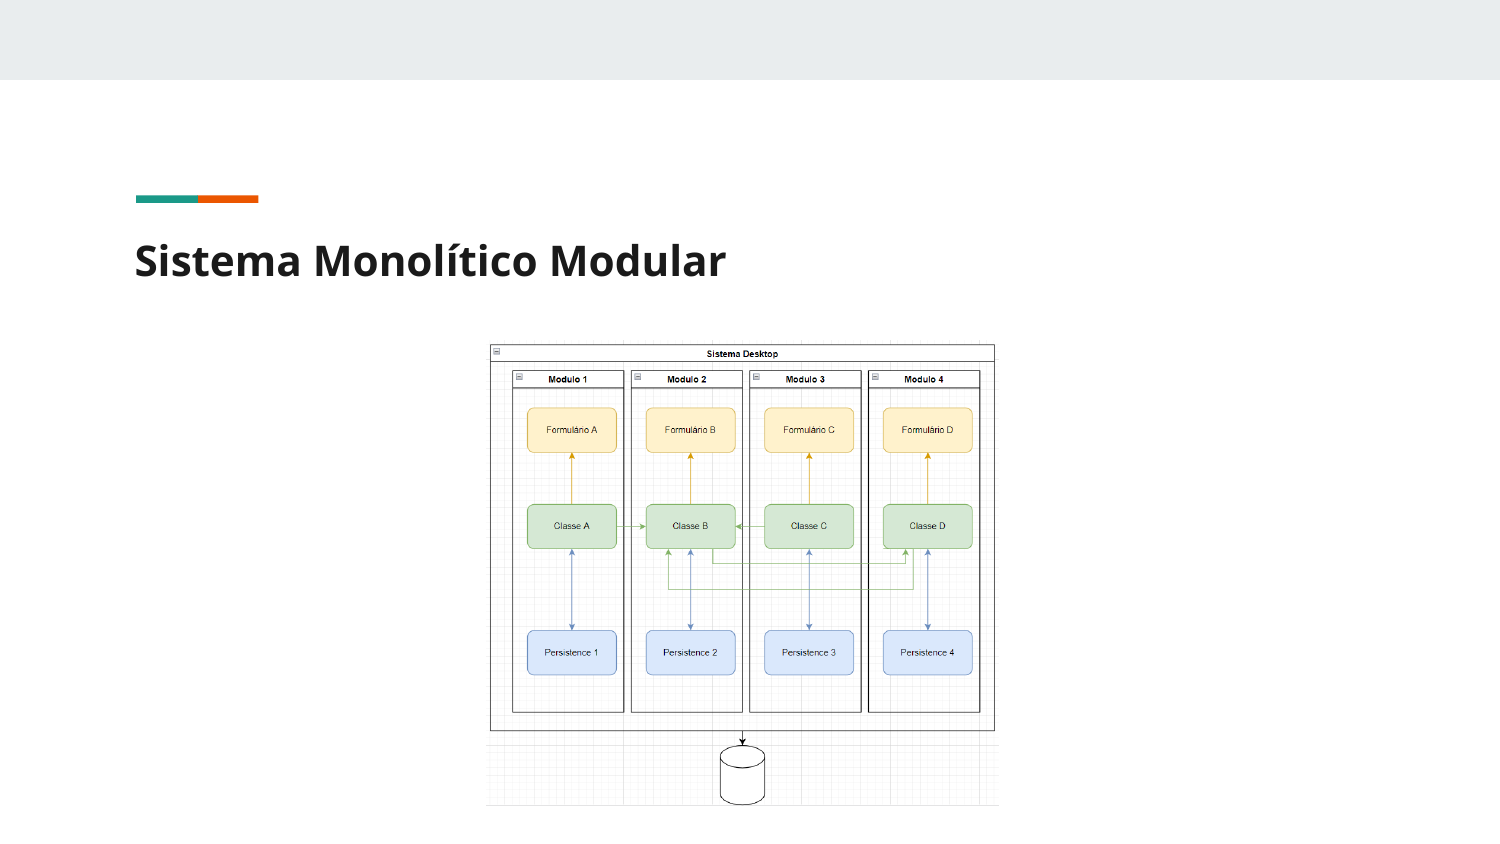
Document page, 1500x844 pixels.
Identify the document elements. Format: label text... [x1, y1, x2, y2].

title Sistema Monolítico Modular [119, 216, 1381, 305]
picture [486, 340, 999, 806]
